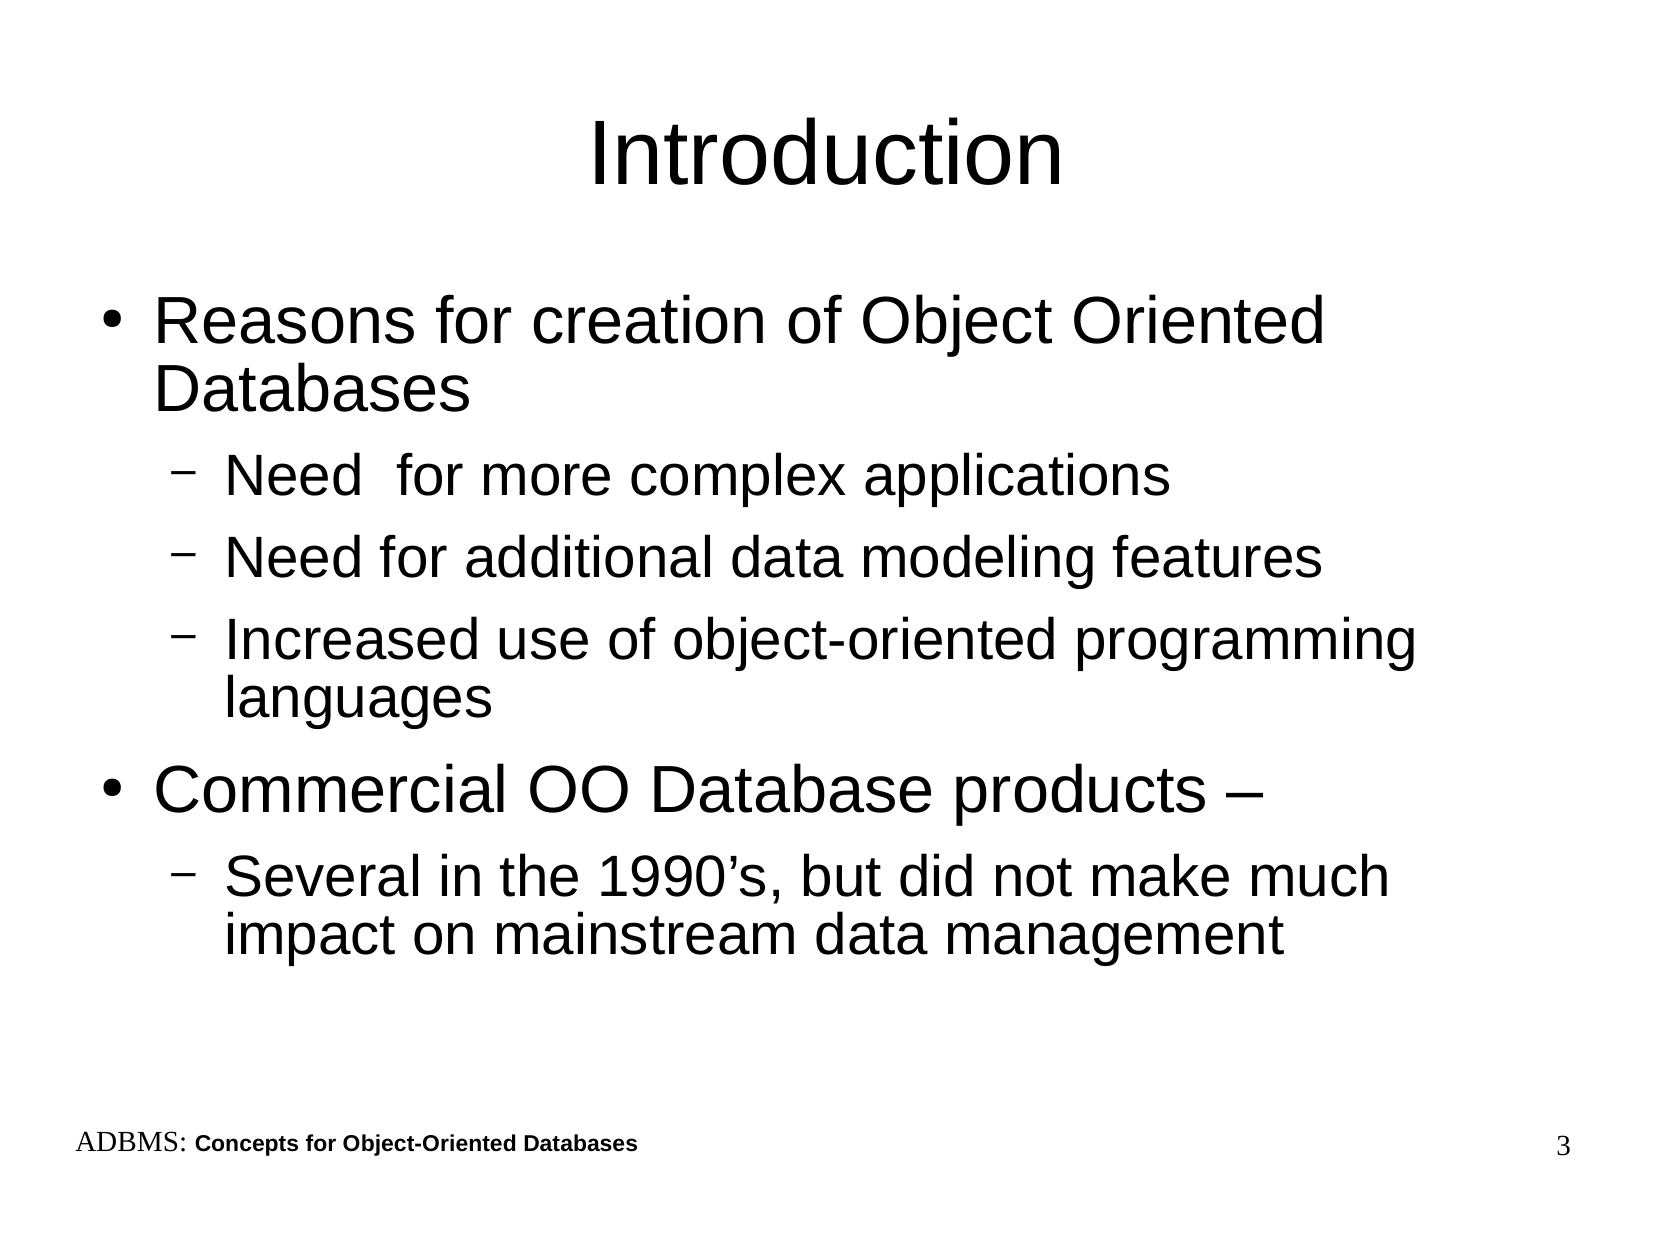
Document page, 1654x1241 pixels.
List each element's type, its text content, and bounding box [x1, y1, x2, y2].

title Introduction [82, 49, 1571, 257]
list Reasons for creation of Object Oriented Databases Need for more complex applications Need for additional data modeling features Increased use of object-oriented programming languages Commercial OO Database products – Several in the 1990’s, but did not make much impact on mainstream data management [82, 290, 1571, 1010]
